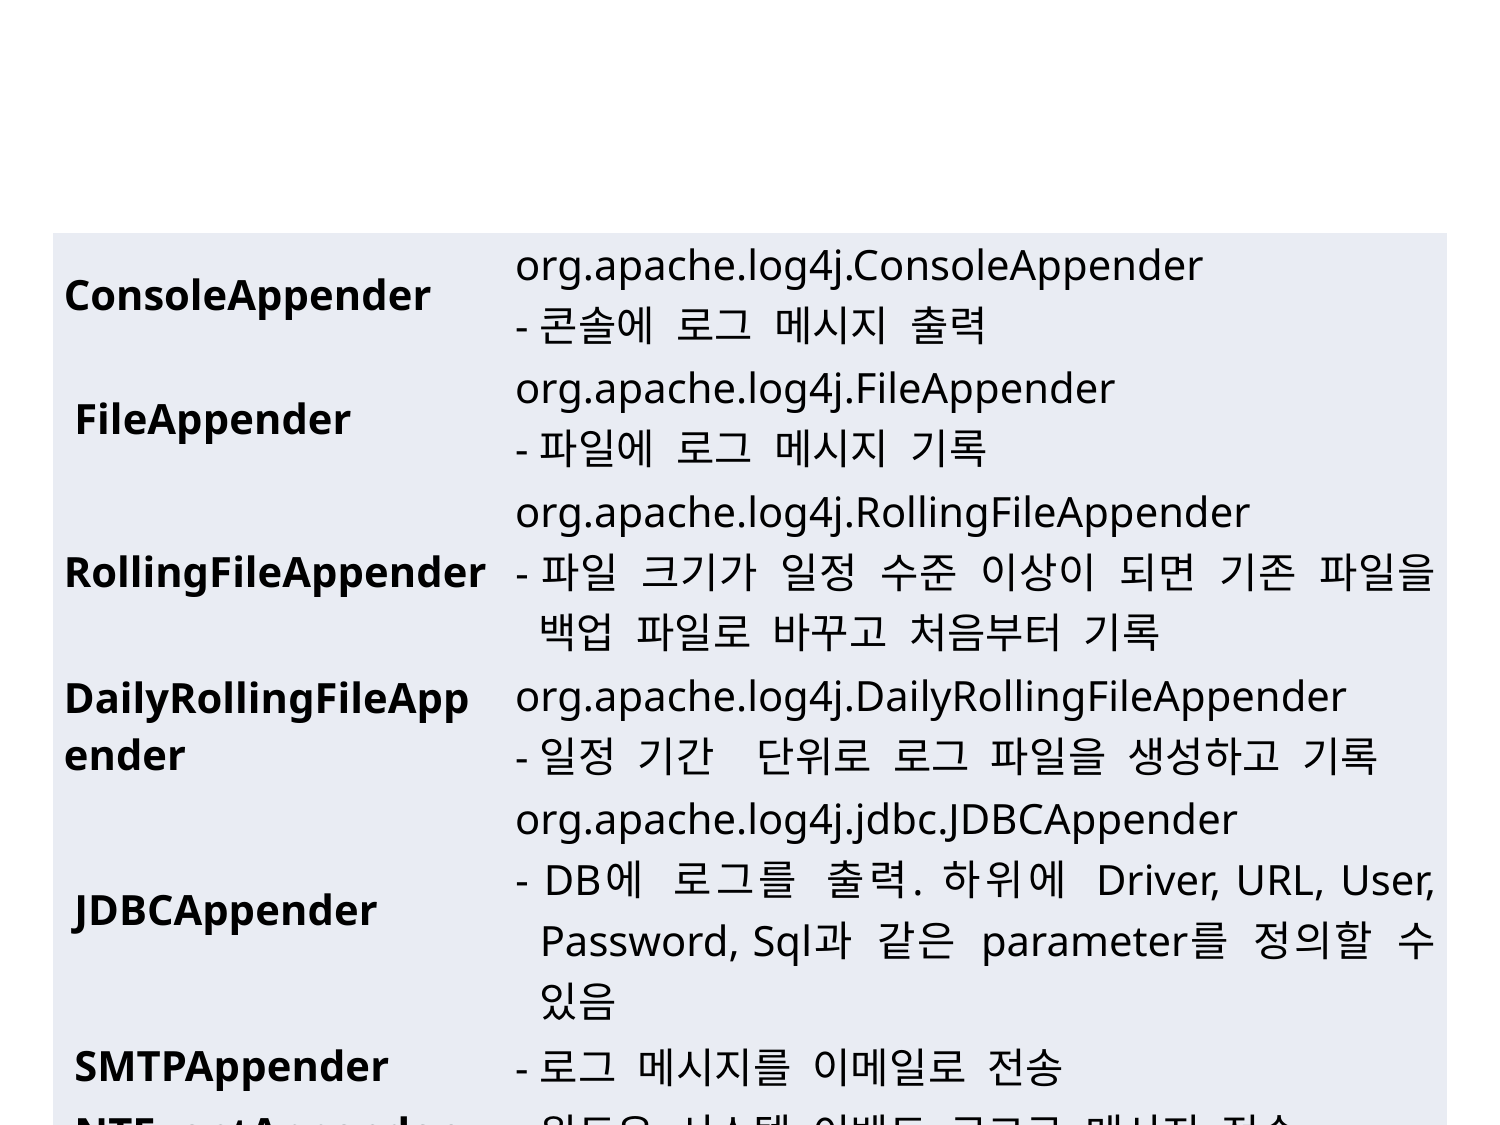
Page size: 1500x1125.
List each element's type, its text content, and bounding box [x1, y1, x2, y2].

table_cell org.apache.log4j.RollingFileAppender - 파일 크기가 일정 수준 이상이 되면 기존 파일을 백업 파일로 바꾸고 처음부터 기록 [505, 480, 1447, 664]
table_cell SMTPAppender [53, 1032, 505, 1098]
table_cell org.apache.log4j.DailyRollingFileAppender - 일정 기간 단위로 로그 파일을 생성하고 기록 [505, 664, 1447, 787]
table_cell org.apache.log4j.jdbc.JDBCAppender - DB에 로그를 출력. 하위에 Driver, URL, User, Password, Sql과 같은 parameter를 정의할 수 있음 [505, 787, 1447, 1032]
table_header org.apache.log4j.ConsoleAppender - 콘솔에 로그 메시지 출력 [505, 233, 1447, 356]
table_cell - 로그 메시지를 이메일로 전송 [505, 1032, 1447, 1098]
table_header ConsoleAppender [53, 233, 505, 356]
table_cell RollingFileAppender [53, 480, 505, 664]
table_cell org.apache.log4j.FileAppender - 파일에 로그 메시지 기록 [505, 356, 1447, 480]
table_cell - 윈도우 시스템 이벤트 로그로 메시지 전송 [505, 1098, 1447, 1125]
table_cell FileAppender [53, 356, 505, 480]
table_cell DailyRollingFileAppender [53, 664, 505, 787]
table_cell NTEventAppender [53, 1098, 505, 1125]
table_cell JDBCAppender [53, 787, 505, 1032]
